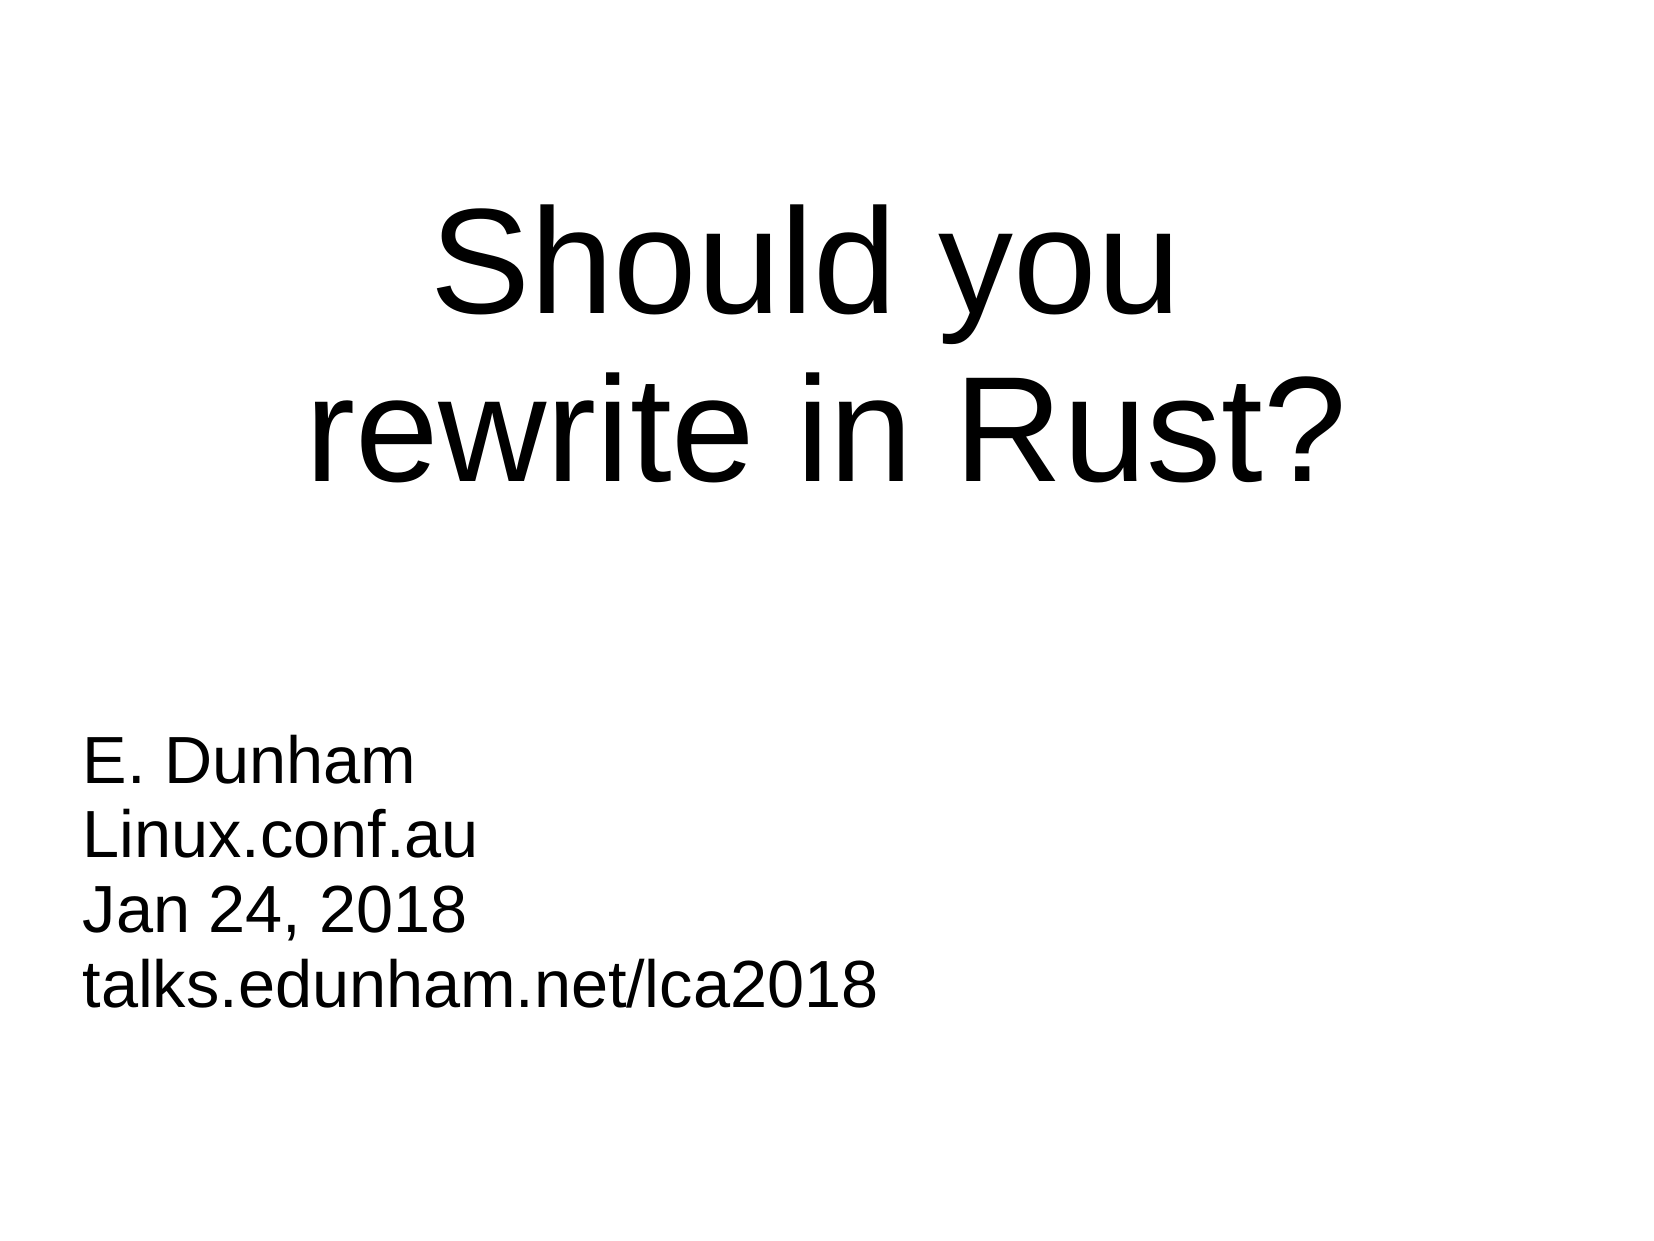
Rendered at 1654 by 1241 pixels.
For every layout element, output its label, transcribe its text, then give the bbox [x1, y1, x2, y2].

subtitle E. Dunham Linux.conf.au Jan 24, 2018 talks.edunham.net/lca2018 [82, 722, 1571, 1022]
title Should you rewrite in Rust? [82, 0, 1571, 706]
